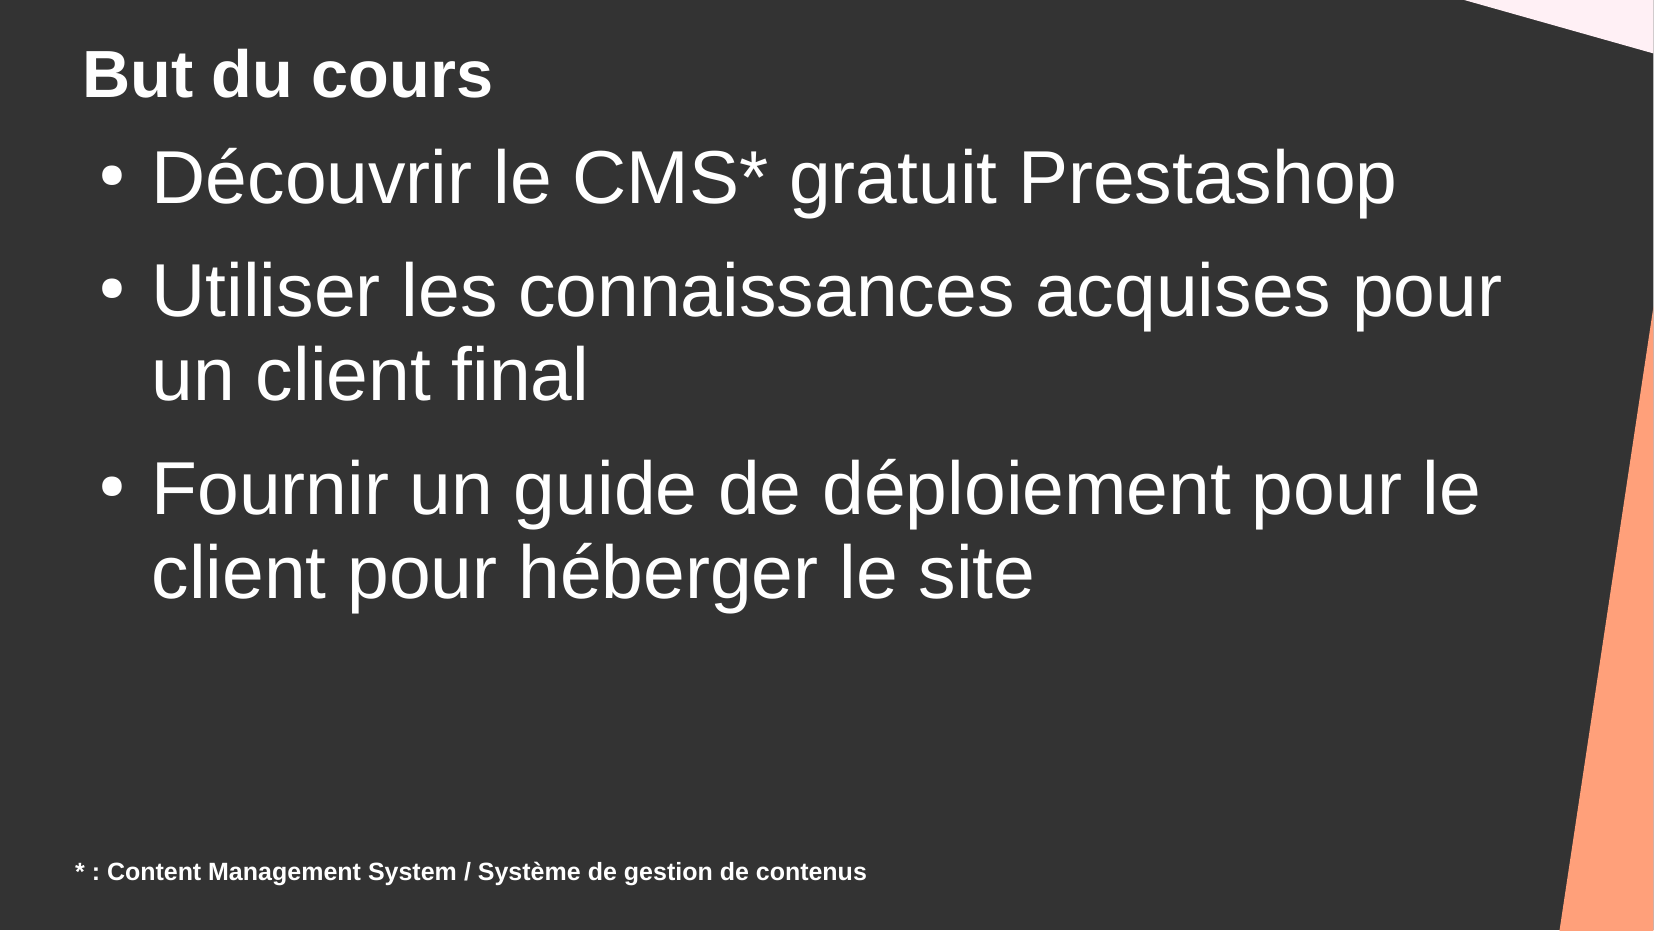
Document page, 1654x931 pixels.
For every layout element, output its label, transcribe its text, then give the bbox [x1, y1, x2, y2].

text_box * : Content Management System / Système de gestion de contenus [60, 850, 1546, 898]
text_box [1464, 0, 1654, 54]
list Découvrir le CMS* gratuit Prestashop Utiliser les connaissances acquises pour un client final Fournir un guide de déploiement pour le client pour héberger le site [80, 135, 1559, 762]
text_box [1559, 302, 1654, 931]
title But du cours [82, 36, 1571, 122]
